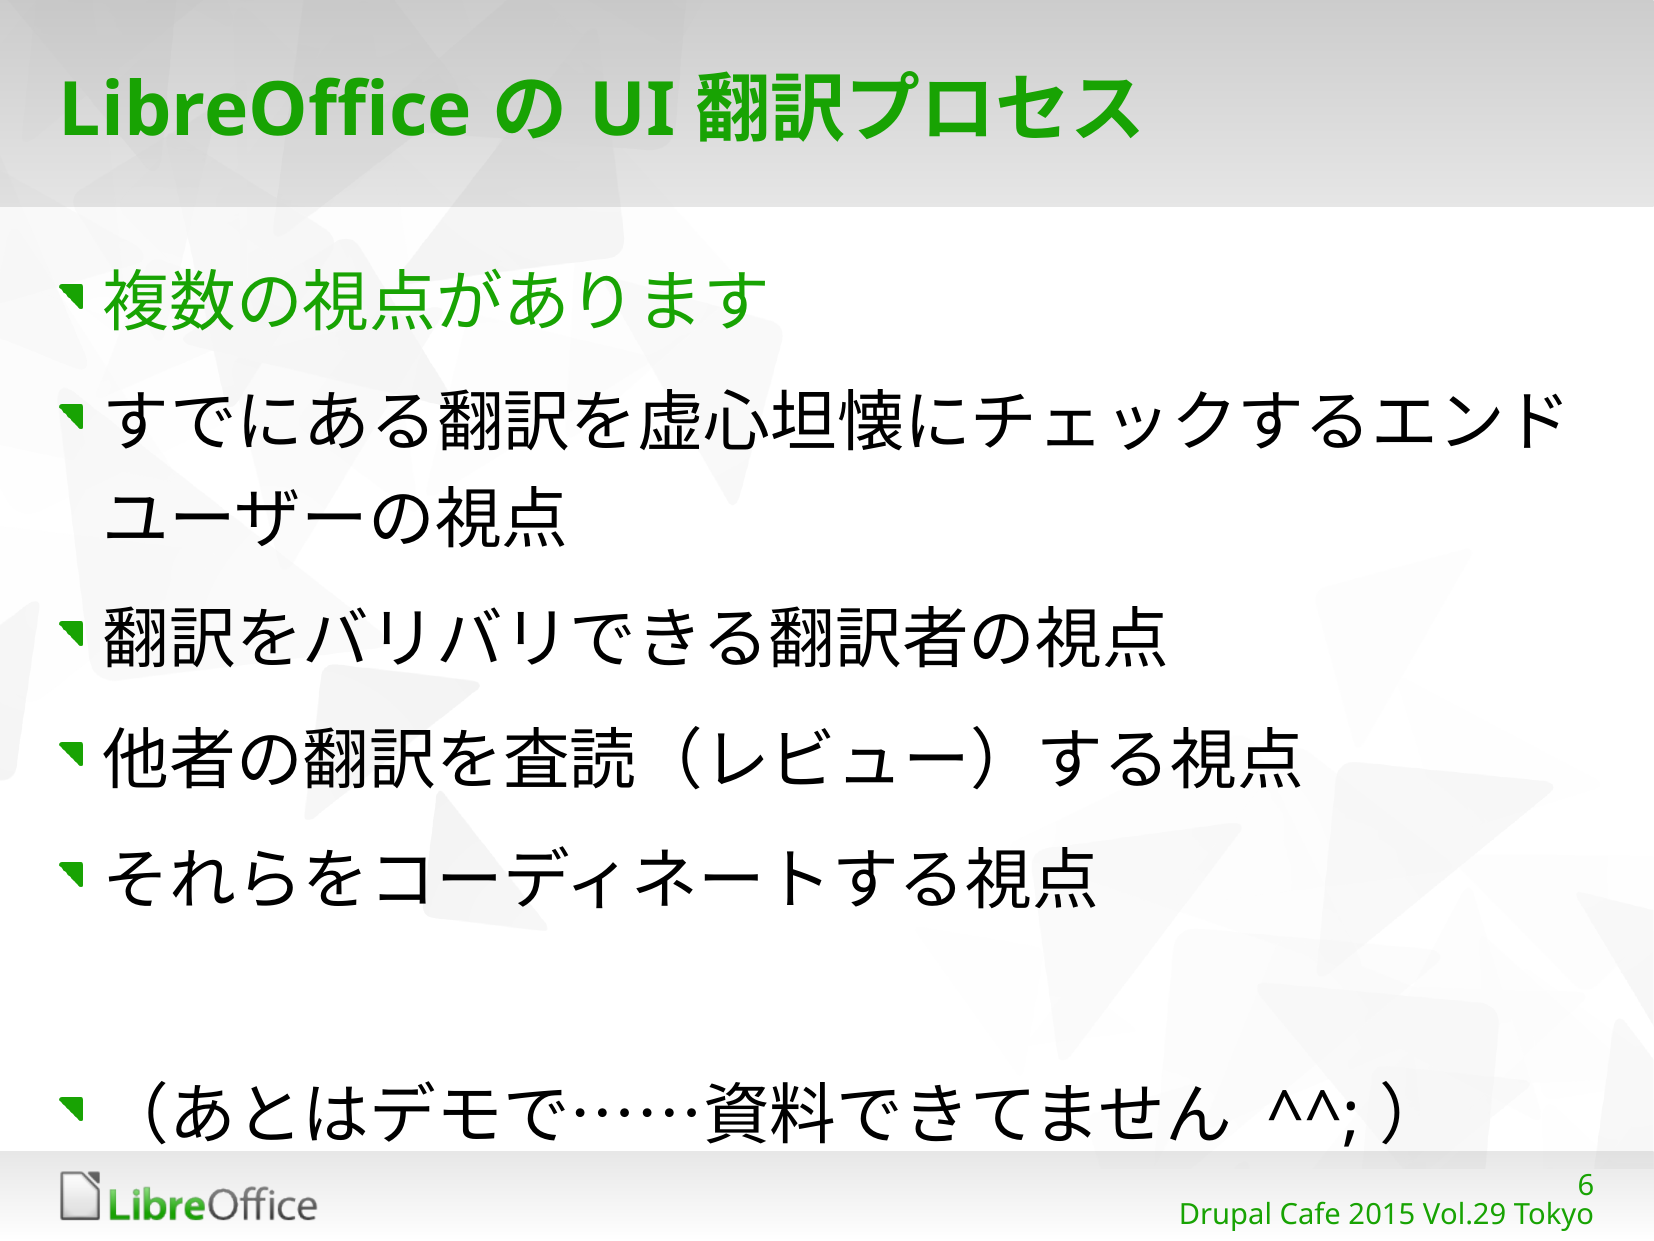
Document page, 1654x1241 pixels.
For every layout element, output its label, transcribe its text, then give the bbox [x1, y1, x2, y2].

picture [915, 548, 1654, 1169]
picture [59, 1097, 83, 1121]
picture [41, 1152, 337, 1240]
picture [0, 0, 783, 931]
picture [915, 1097, 941, 1107]
list 複数の視点があります すでにある翻訳を虚心坦懐にチェックするエンドユーザーの視点 翻訳をバリバリできる翻訳者の視点 他者の翻訳を査読（レビュー）する視点 それらをコーディネートする視点 （あとはデモで……資料できてません ^^;） [59, 248, 1595, 968]
title LibreOfficeのUI翻訳プロセス [59, 29, 1595, 178]
